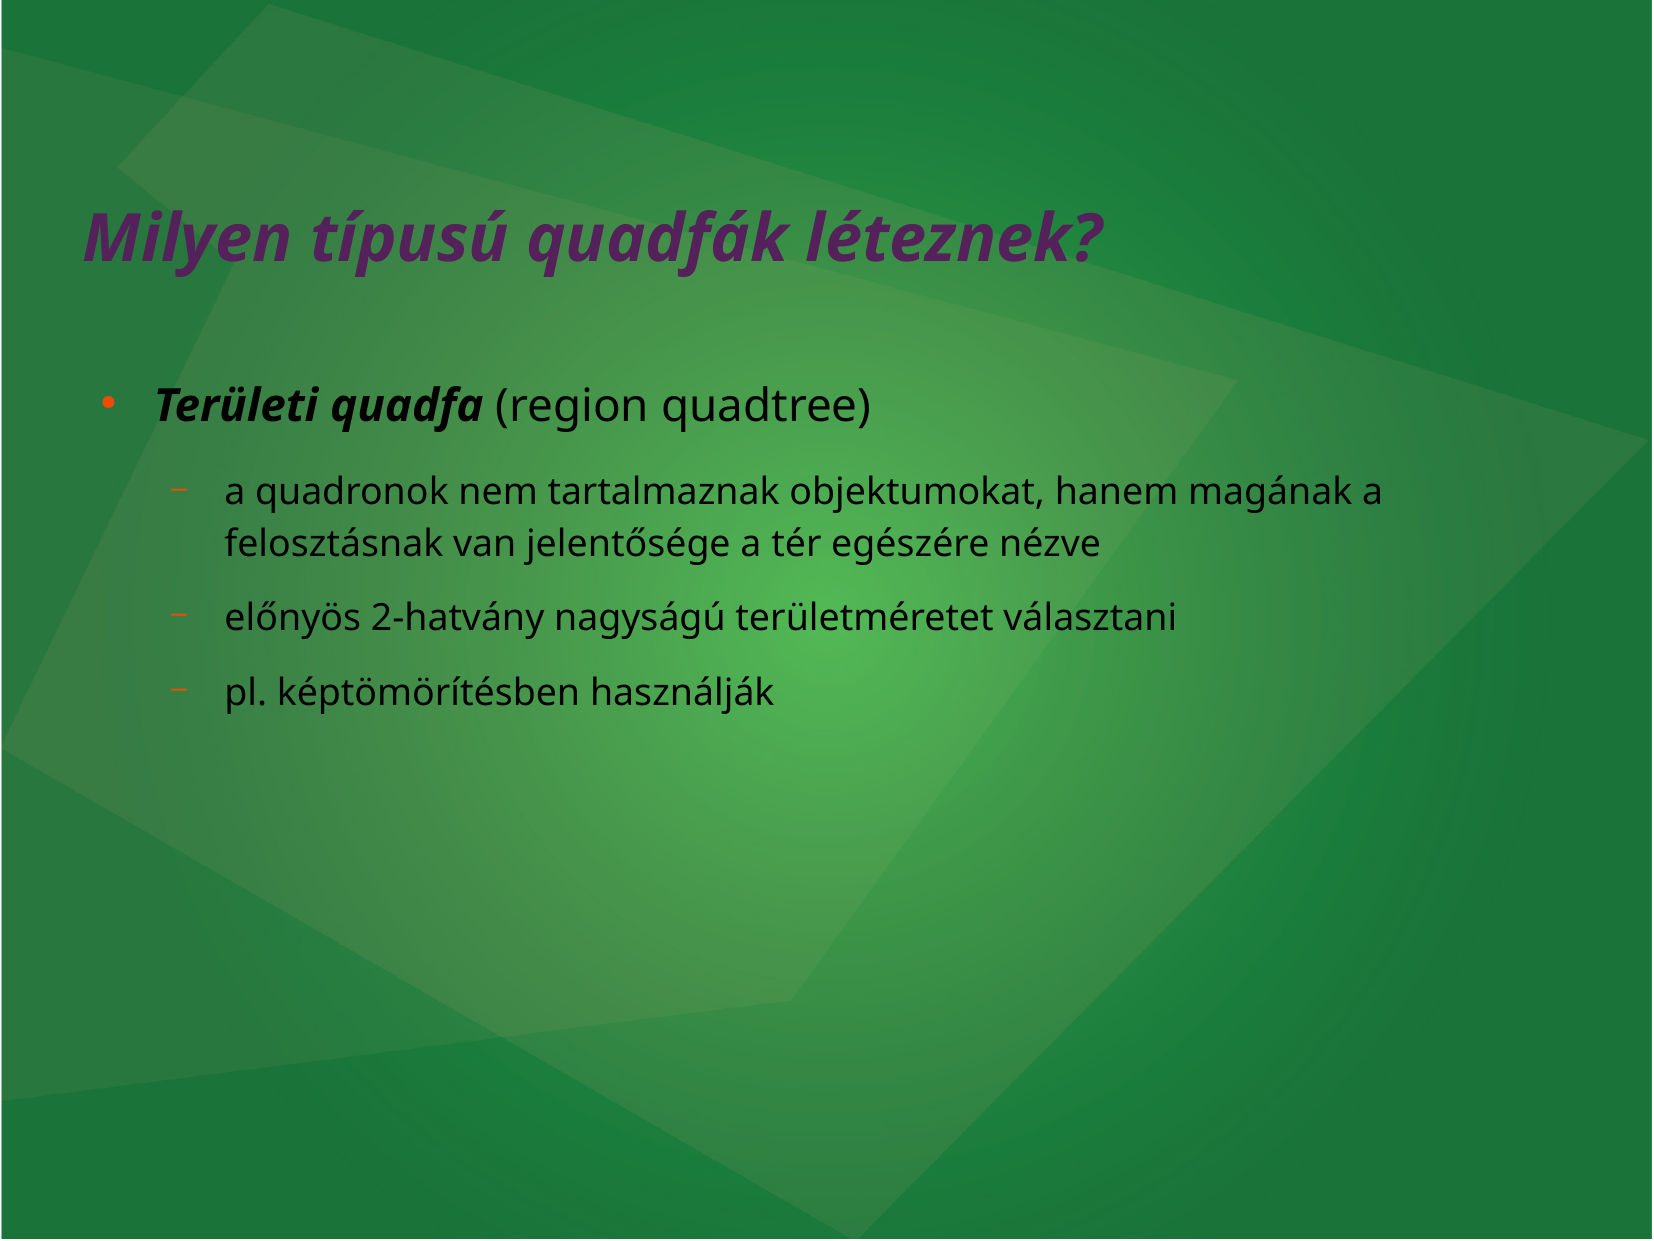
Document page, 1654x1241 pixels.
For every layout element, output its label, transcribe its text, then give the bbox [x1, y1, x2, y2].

title Milyen típusú quadfák léteznek? [82, 132, 1571, 340]
list Területi quadfa (region quadtree) a quadronok nem tartalmaznak objektumokat, hanem magának a felosztásnak van jelentősége a tér egészére nézve előnyös 2-hatvány nagyságú területméretet választani pl. képtömörítésben használják [82, 372, 1571, 1093]
picture [0, 0, 1652, 1241]
